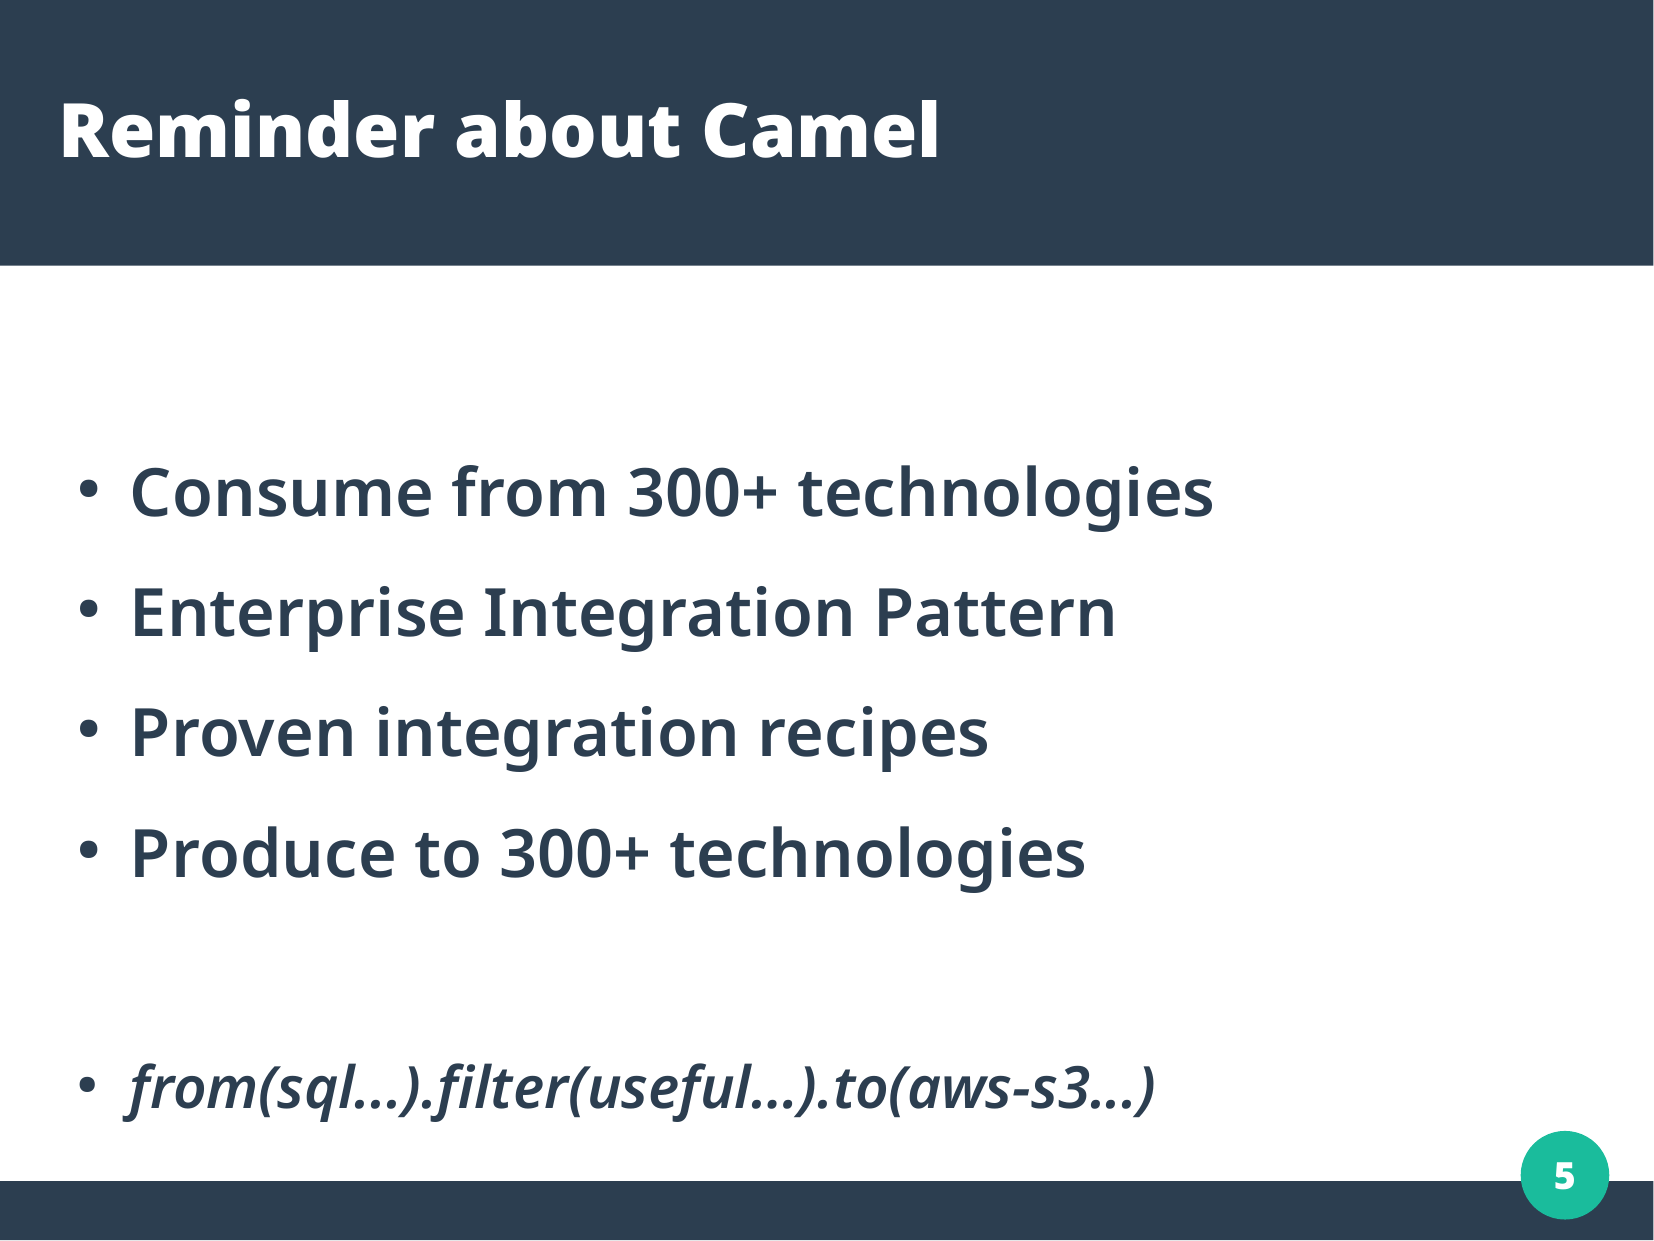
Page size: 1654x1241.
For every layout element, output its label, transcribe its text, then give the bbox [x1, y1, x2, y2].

title Reminder about Camel [59, 49, 1595, 207]
list Consume from 300+ technologies Enterprise Integration Pattern Proven integration recipes Produce to 300+ technologies from(sql...).filter(useful…).to(aws-s3...) [59, 324, 1595, 1152]
